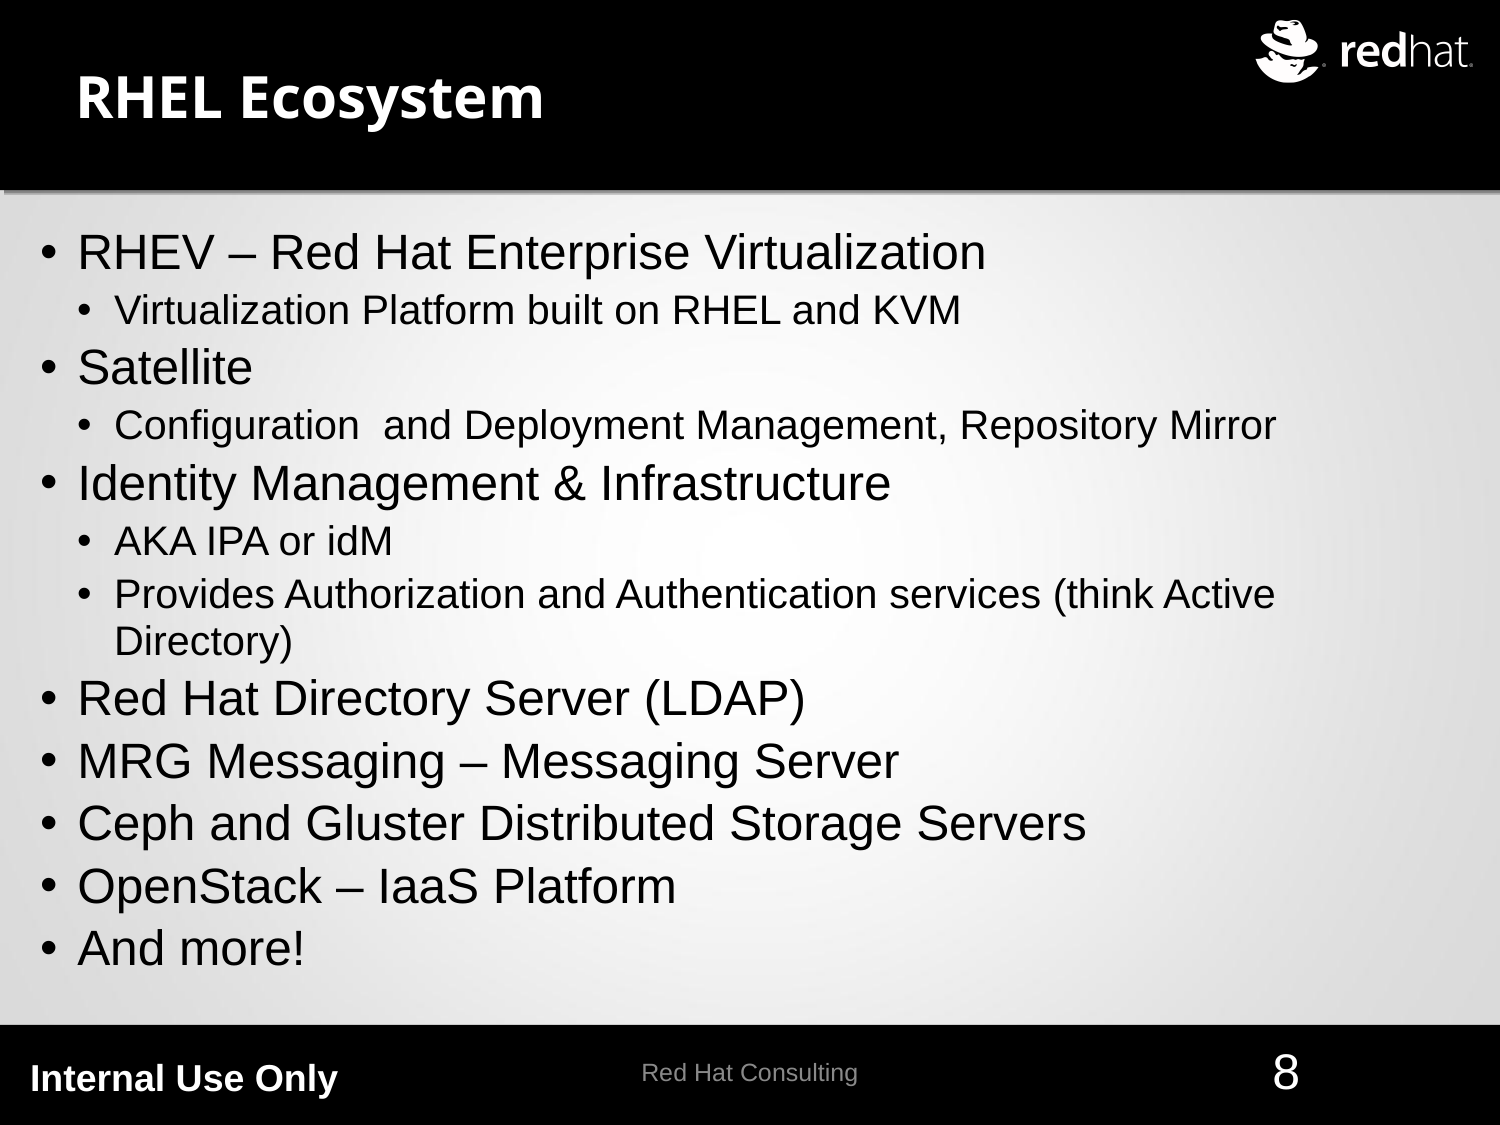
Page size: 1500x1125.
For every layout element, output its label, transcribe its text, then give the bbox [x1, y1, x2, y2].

picture [0, 191, 1500, 1024]
picture [1254, 12, 1476, 88]
title RHEL Ecosystem [0, 0, 1234, 191]
text_box <number> [1257, 1042, 1426, 1103]
text_box Red Hat Consulting [512, 1042, 988, 1103]
list RHEV – Red Hat Enterprise Virtualization Virtualization Platform built on RHEL and KVM Satellite Configuration and Deployment Management, Repository Mirror Identity Management & Infrastructure AKA IPA or idM Provides Authorization and Authentication services (think Active Directory) Red Hat Directory Server (LDAP) MRG Messaging – Messaging Server Ceph and Gluster Distributed Storage Servers OpenStack – IaaS Platform And more! [24, 216, 1471, 992]
